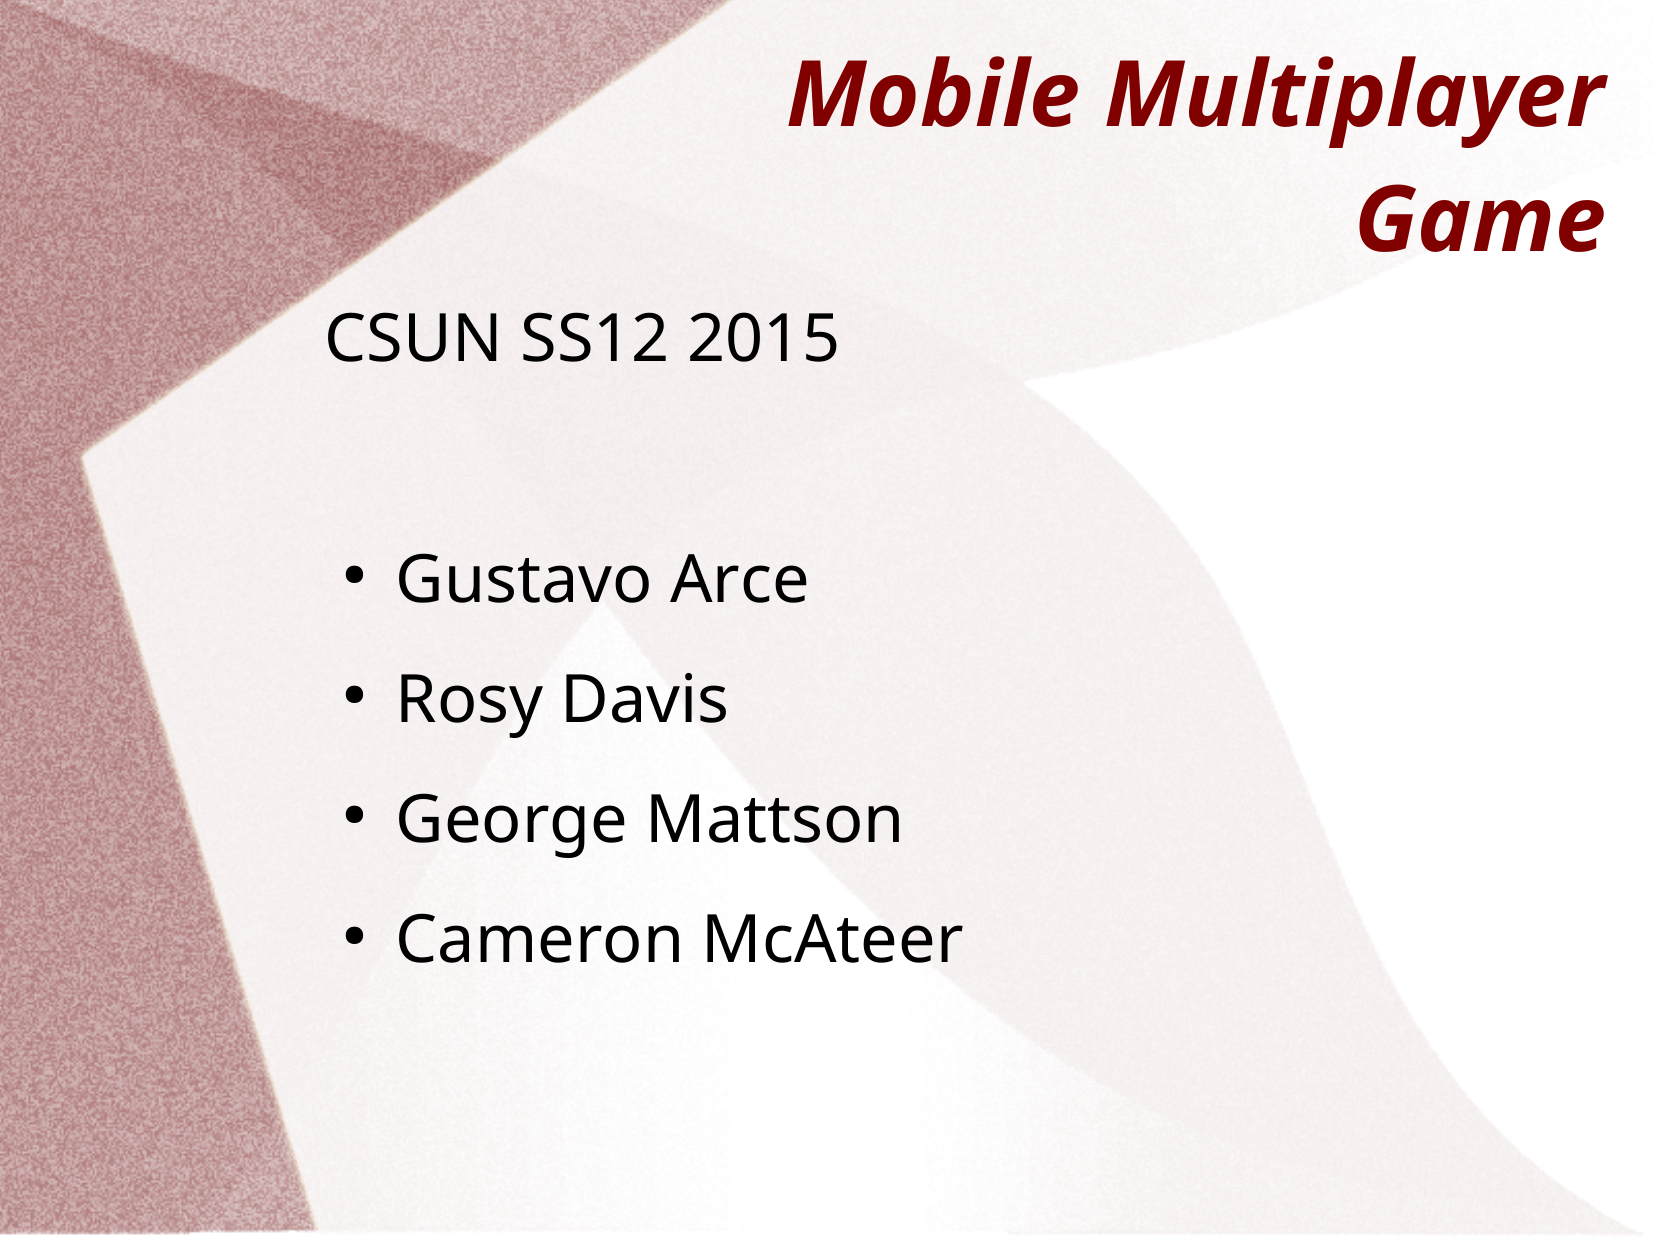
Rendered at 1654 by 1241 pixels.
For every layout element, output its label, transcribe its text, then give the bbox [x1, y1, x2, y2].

picture [0, 0, 1654, 1241]
list CSUN SS12 2015 Gustavo Arce Rosy Davis George Mattson Cameron McAteer [324, 290, 1601, 974]
title Mobile Multiplayer Game [596, 56, 1607, 250]
